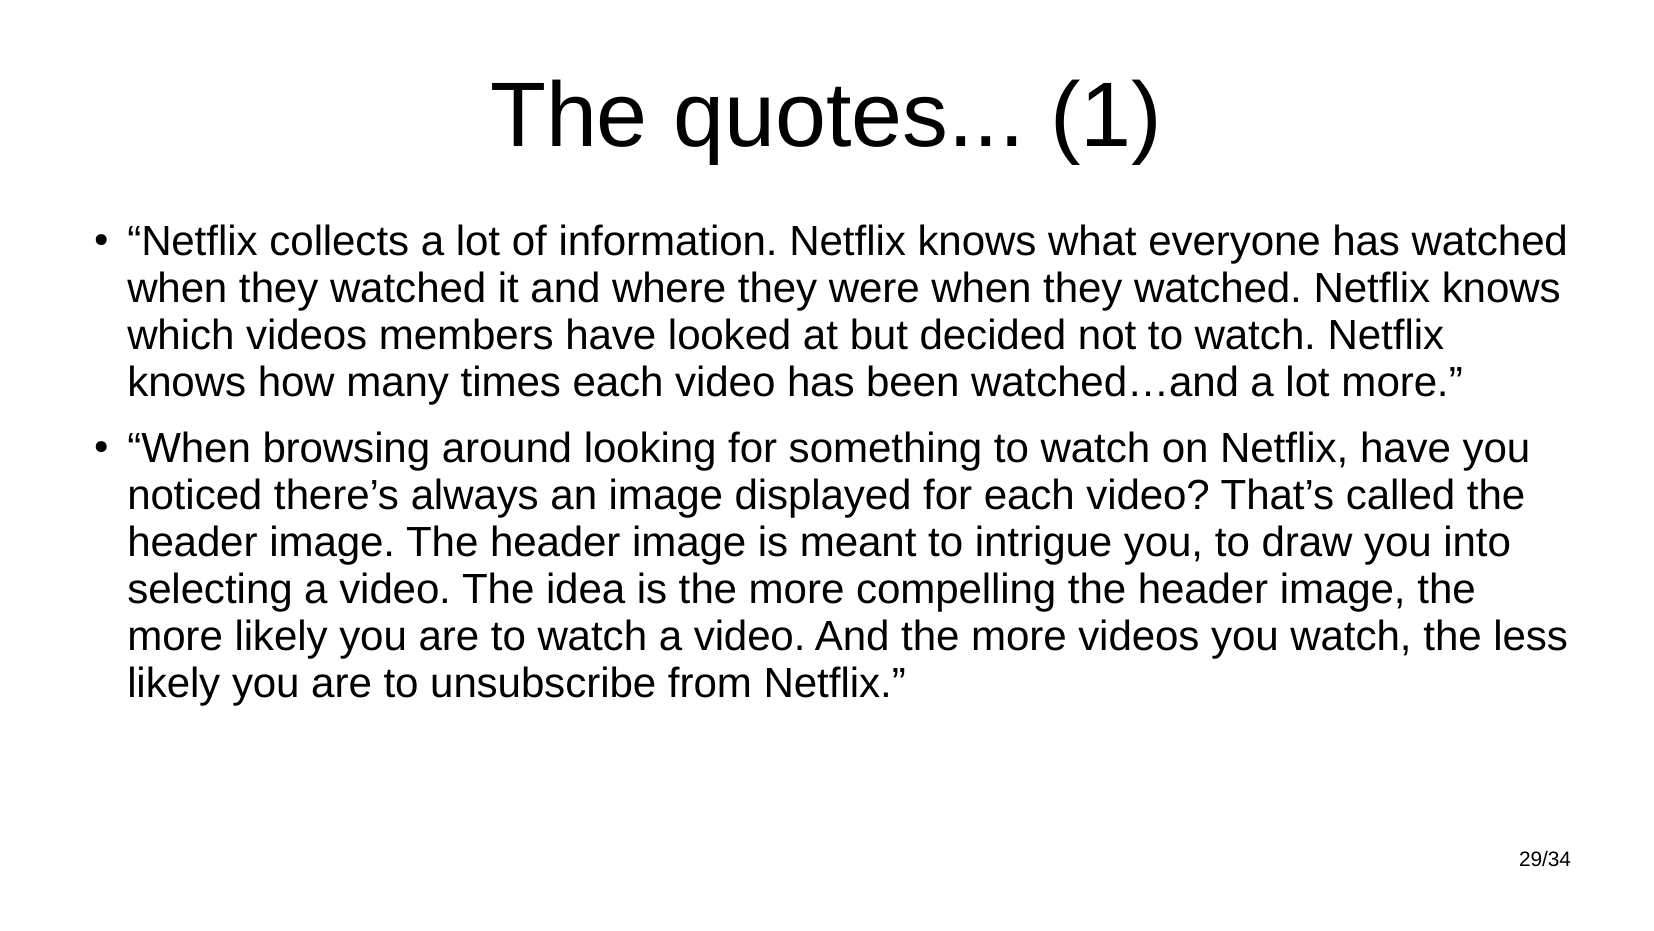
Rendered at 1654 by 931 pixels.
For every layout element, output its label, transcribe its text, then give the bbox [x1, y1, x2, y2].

list “Netflix collects a lot of information. Netflix knows what everyone has watched when they watched it and where they were when they watched. Netflix knows which videos members have looked at but decided not to watch. Netflix knows how many times each video has been watched…and a lot more.” “When browsing around looking for something to watch on Netflix, have you noticed there’s always an image displayed for each video? That’s called the header image. The header image is meant to intrigue you, to draw you into selecting a video. The idea is the more compelling the header image, the more likely you are to watch a video. And the more videos you watch, the less likely you are to unsubscribe from Netflix.” [82, 217, 1571, 758]
title The quotes... (1) [82, 37, 1571, 193]
